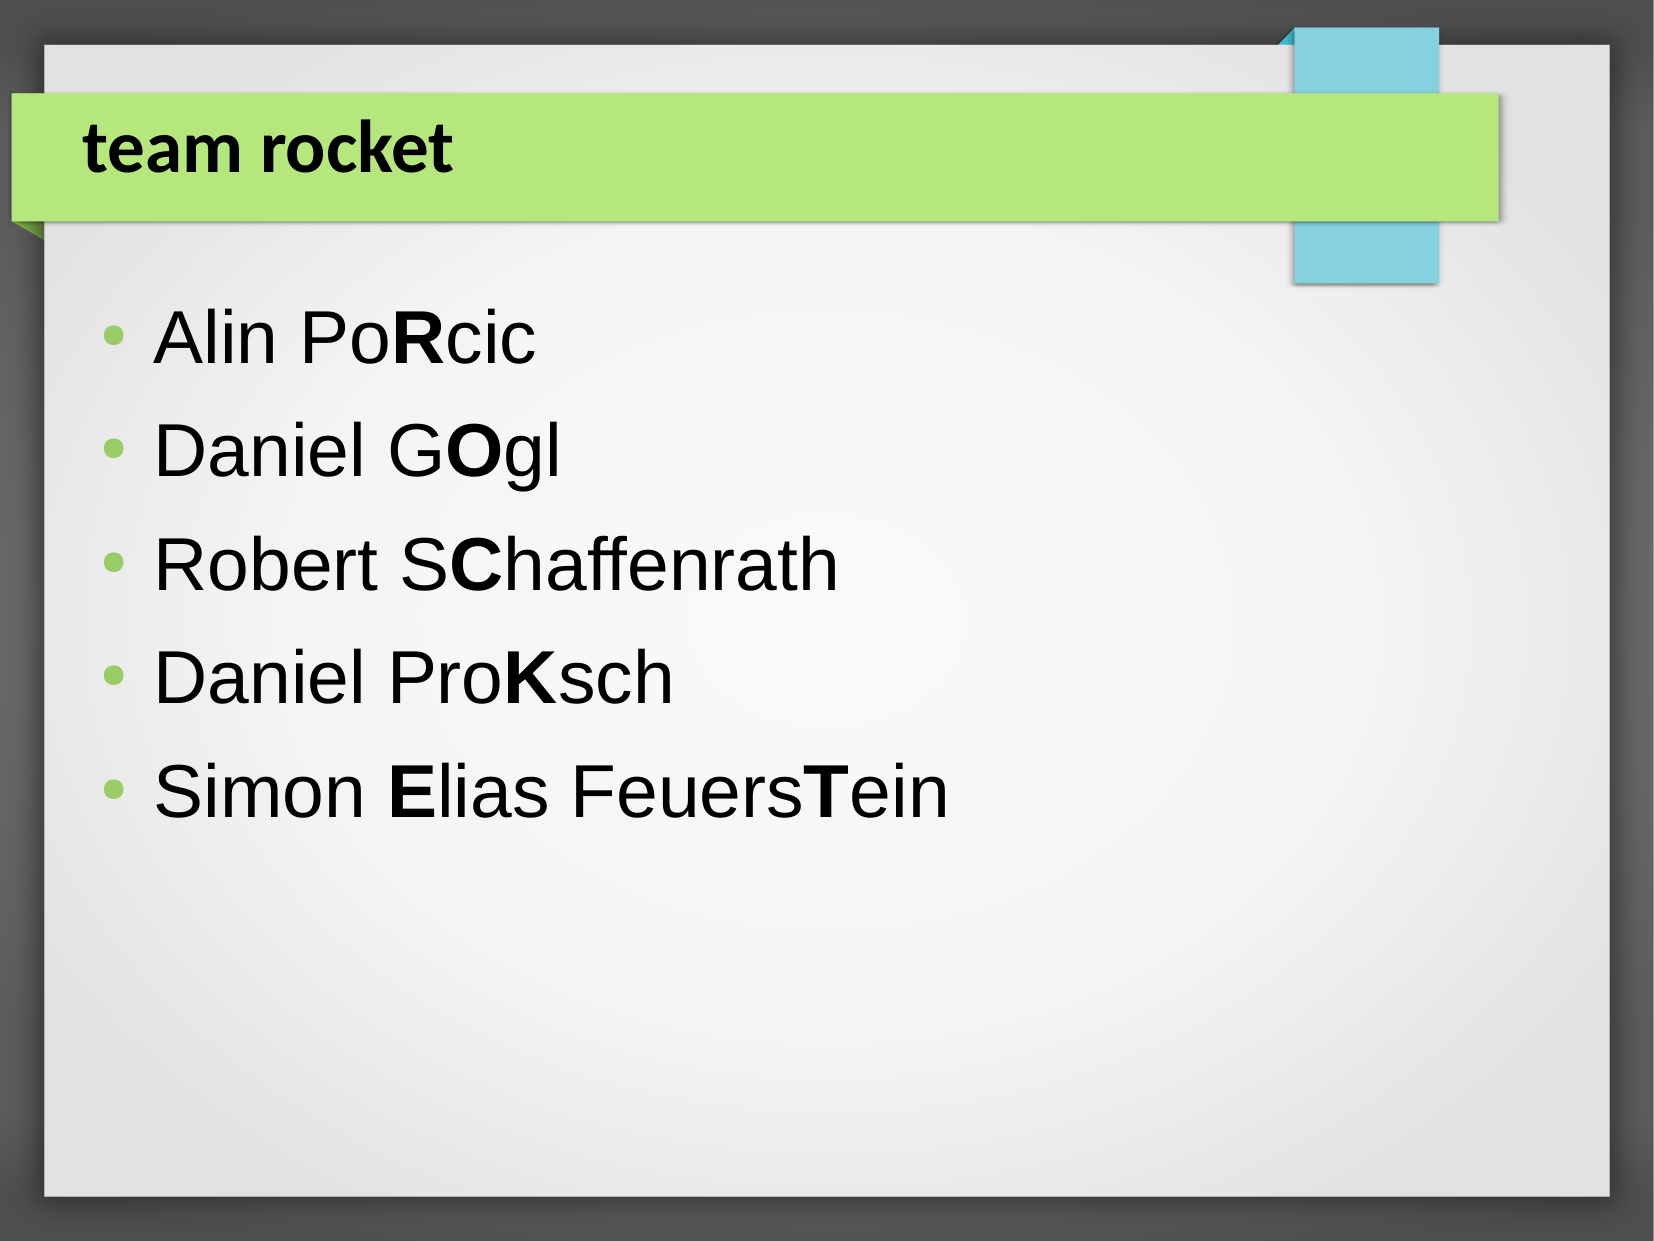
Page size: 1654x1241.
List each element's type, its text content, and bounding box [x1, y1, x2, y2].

list Alin PoRcic Daniel GOgl Robert SChaffenrath Daniel ProKsch Simon Elias FeuersTein [82, 295, 1571, 1015]
title team rocket [82, 94, 1264, 213]
picture [0, 0, 1654, 1241]
